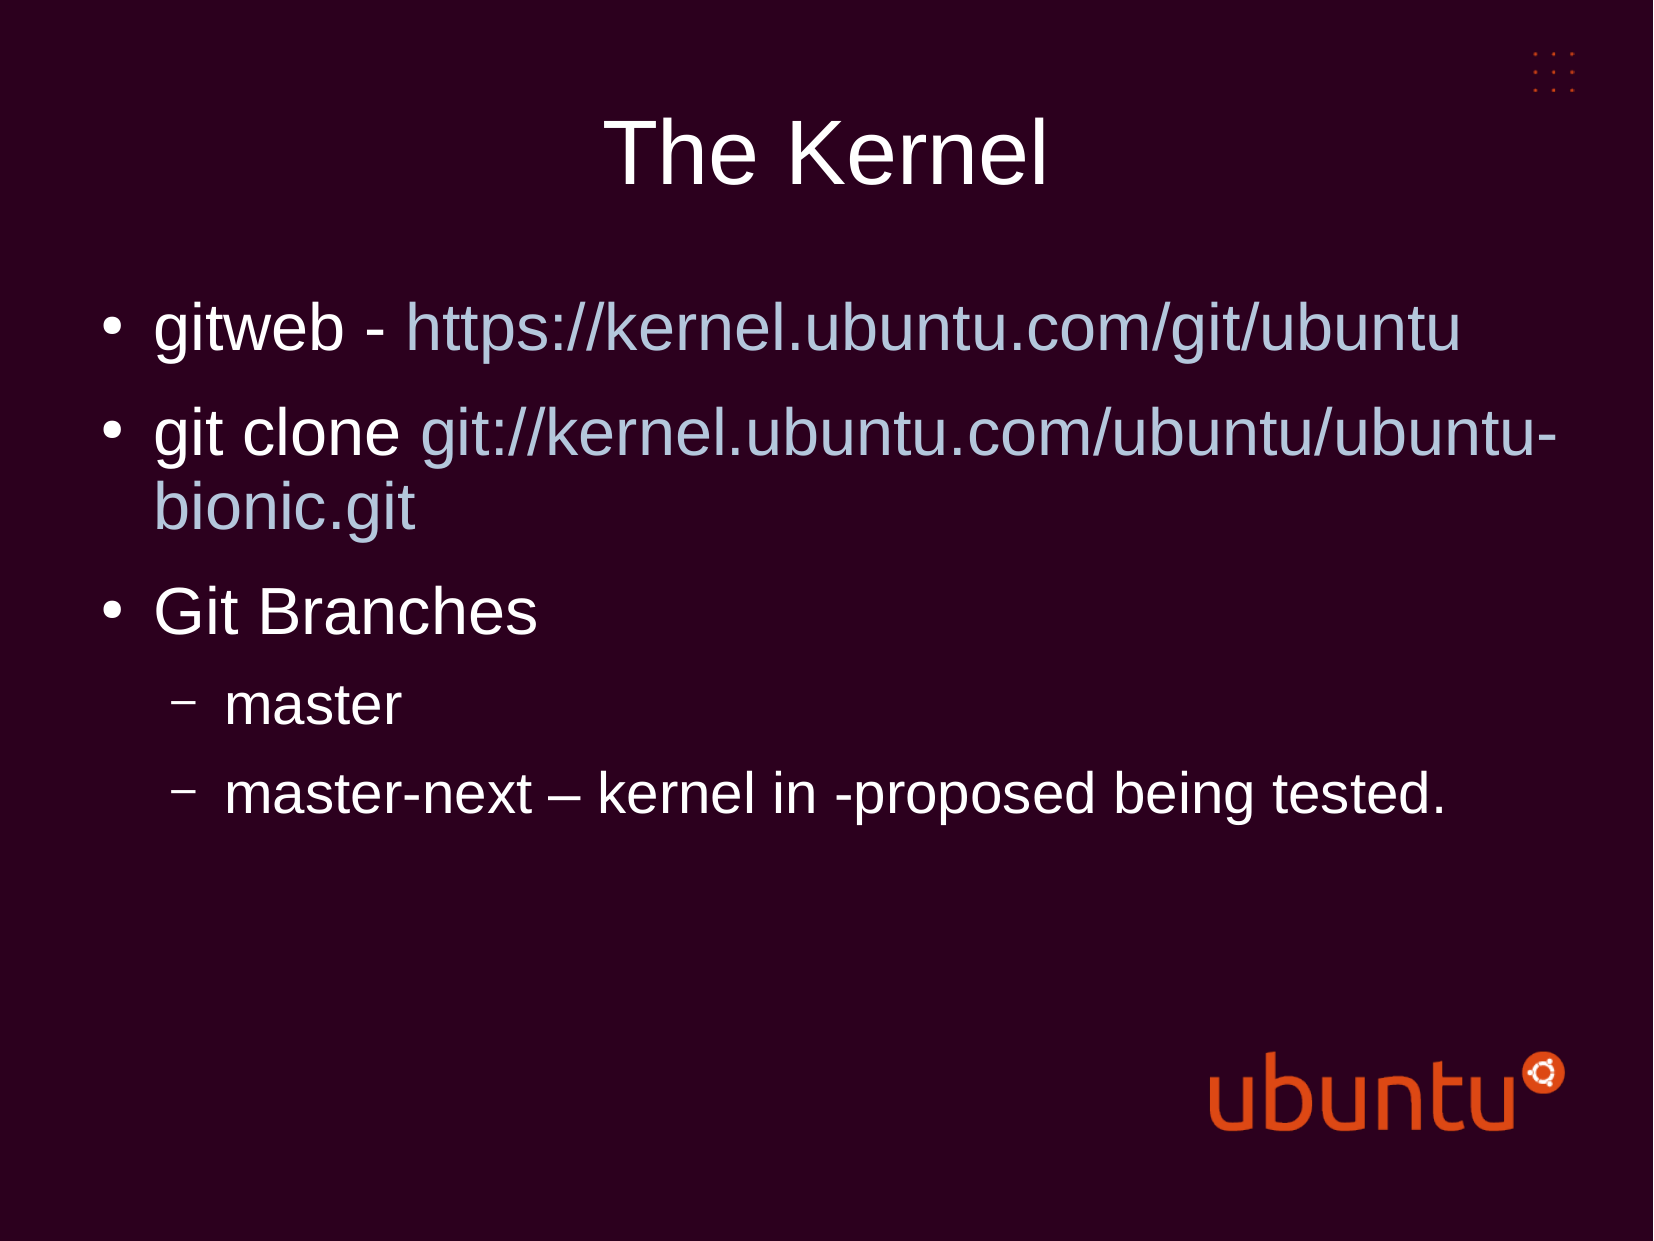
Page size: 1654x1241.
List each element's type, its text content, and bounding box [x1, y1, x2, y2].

title The Kernel [82, 49, 1571, 257]
picture [1121, 960, 1653, 1223]
list gitweb - https://kernel.ubuntu.com/git/ubuntu git clone git://kernel.ubuntu.com/ubuntu/ubuntu-bionic.git Git Branches master master-next – kernel in -proposed being tested. [82, 290, 1571, 1010]
picture [1571, 49, 1575, 94]
